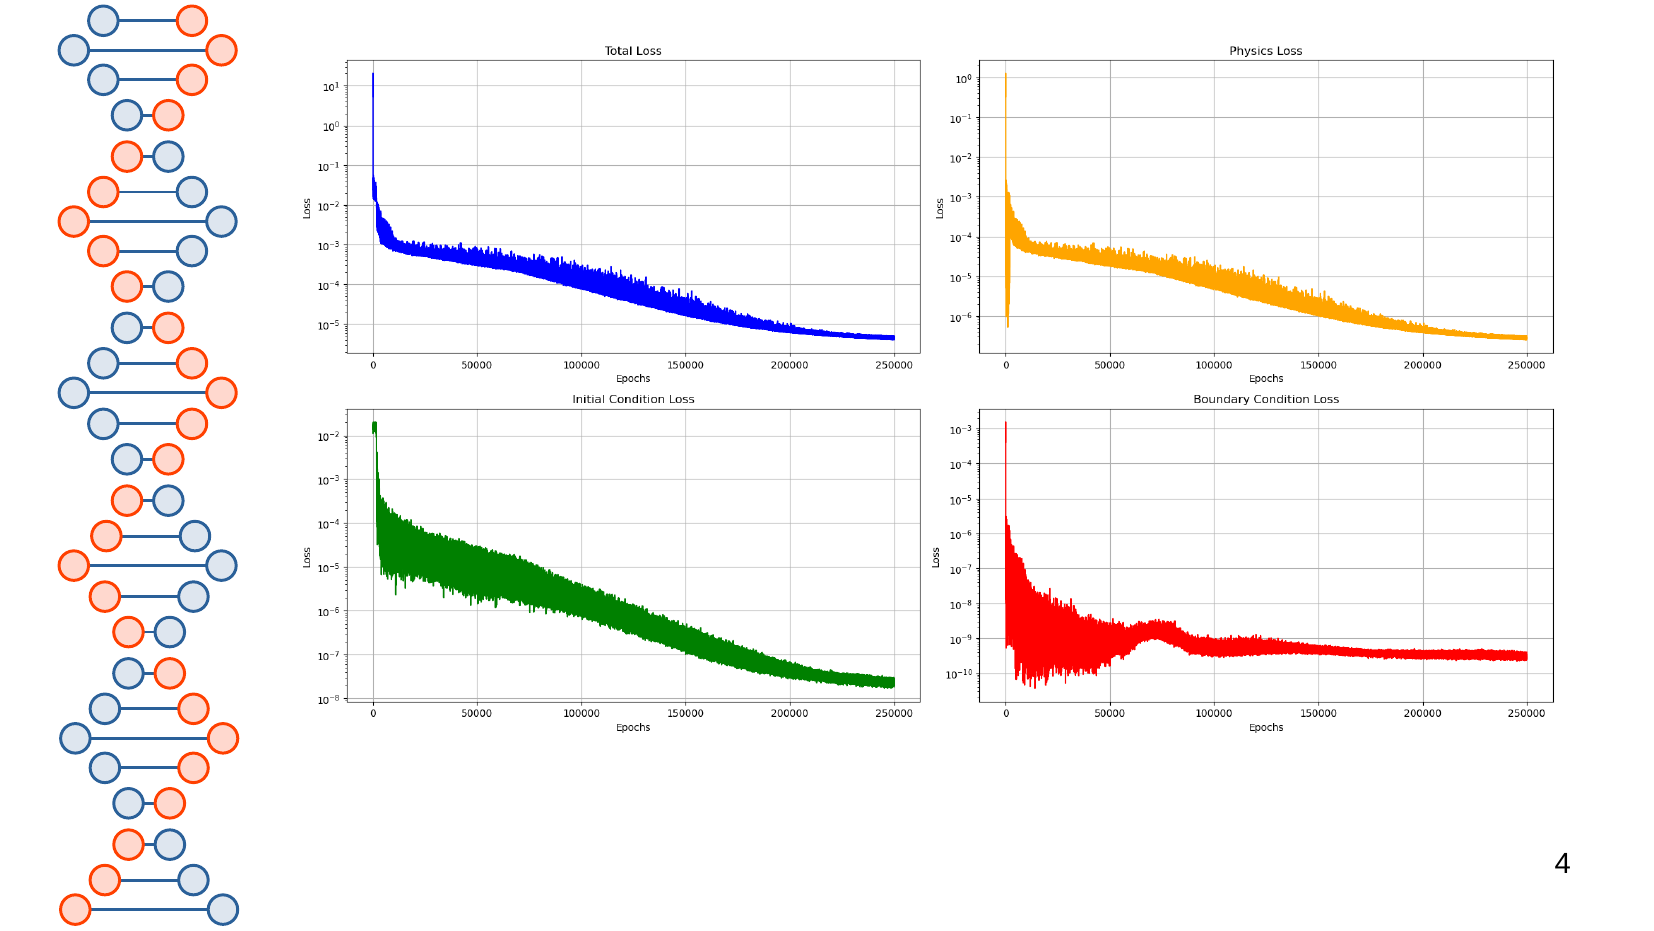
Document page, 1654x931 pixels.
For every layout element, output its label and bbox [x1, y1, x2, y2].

picture [295, 39, 1559, 739]
